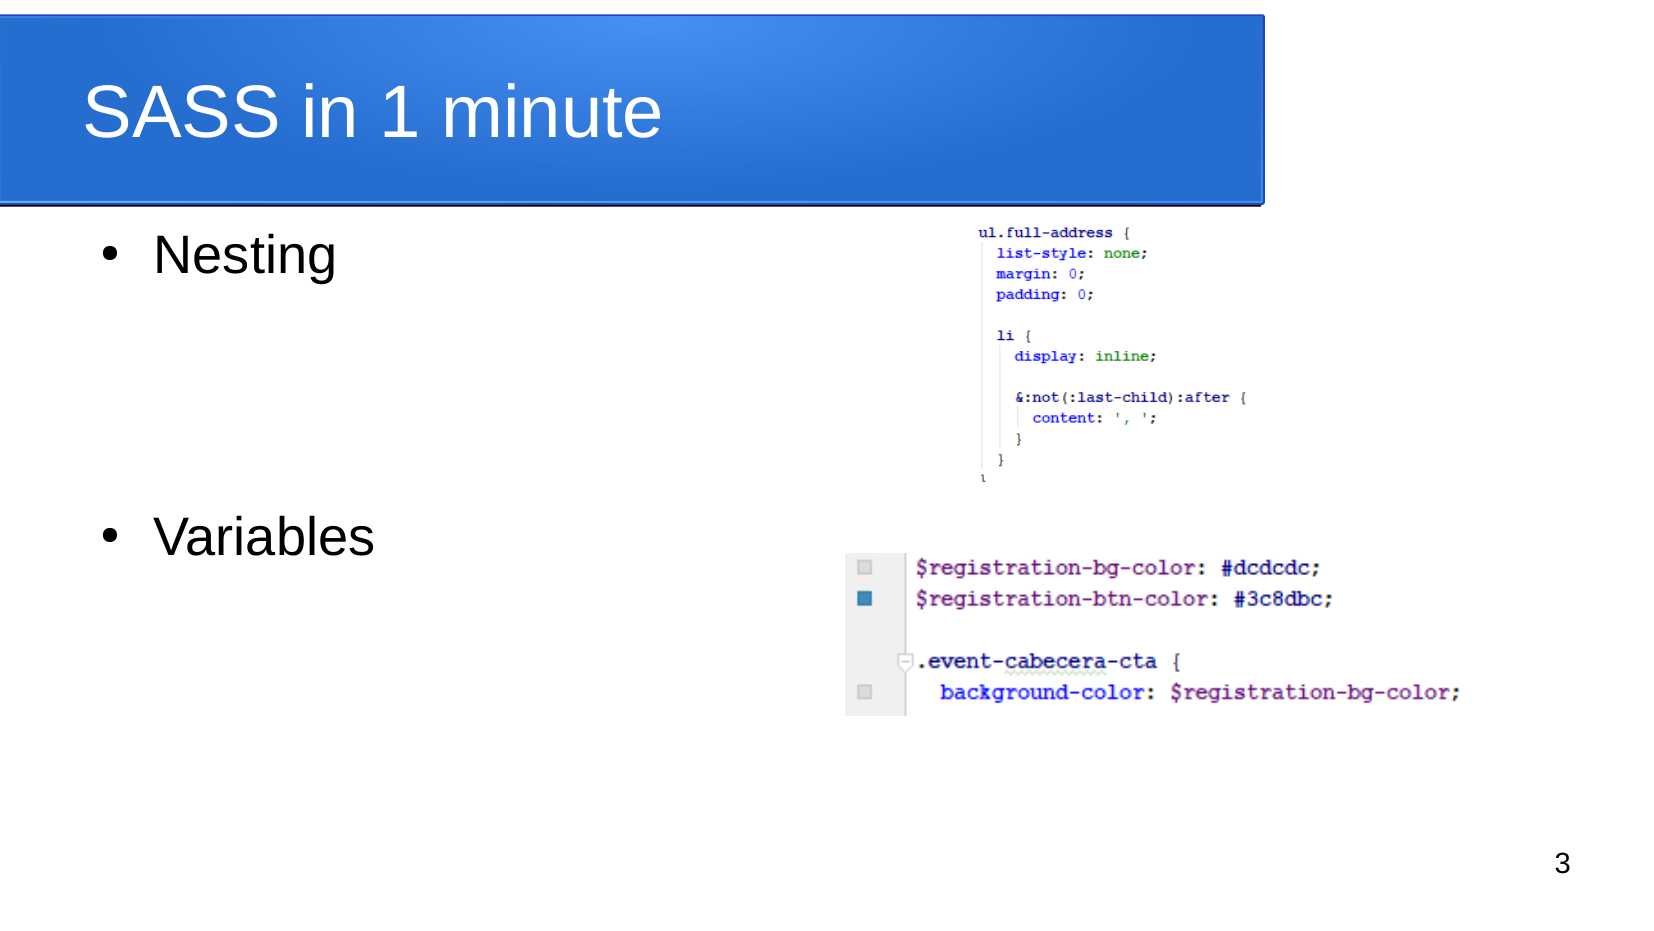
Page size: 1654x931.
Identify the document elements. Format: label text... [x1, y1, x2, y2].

title SASS in 1 minute [82, 35, 1235, 189]
picture [975, 224, 1418, 482]
picture [845, 553, 1572, 716]
list Nesting [82, 224, 809, 482]
list Variables [82, 506, 809, 764]
